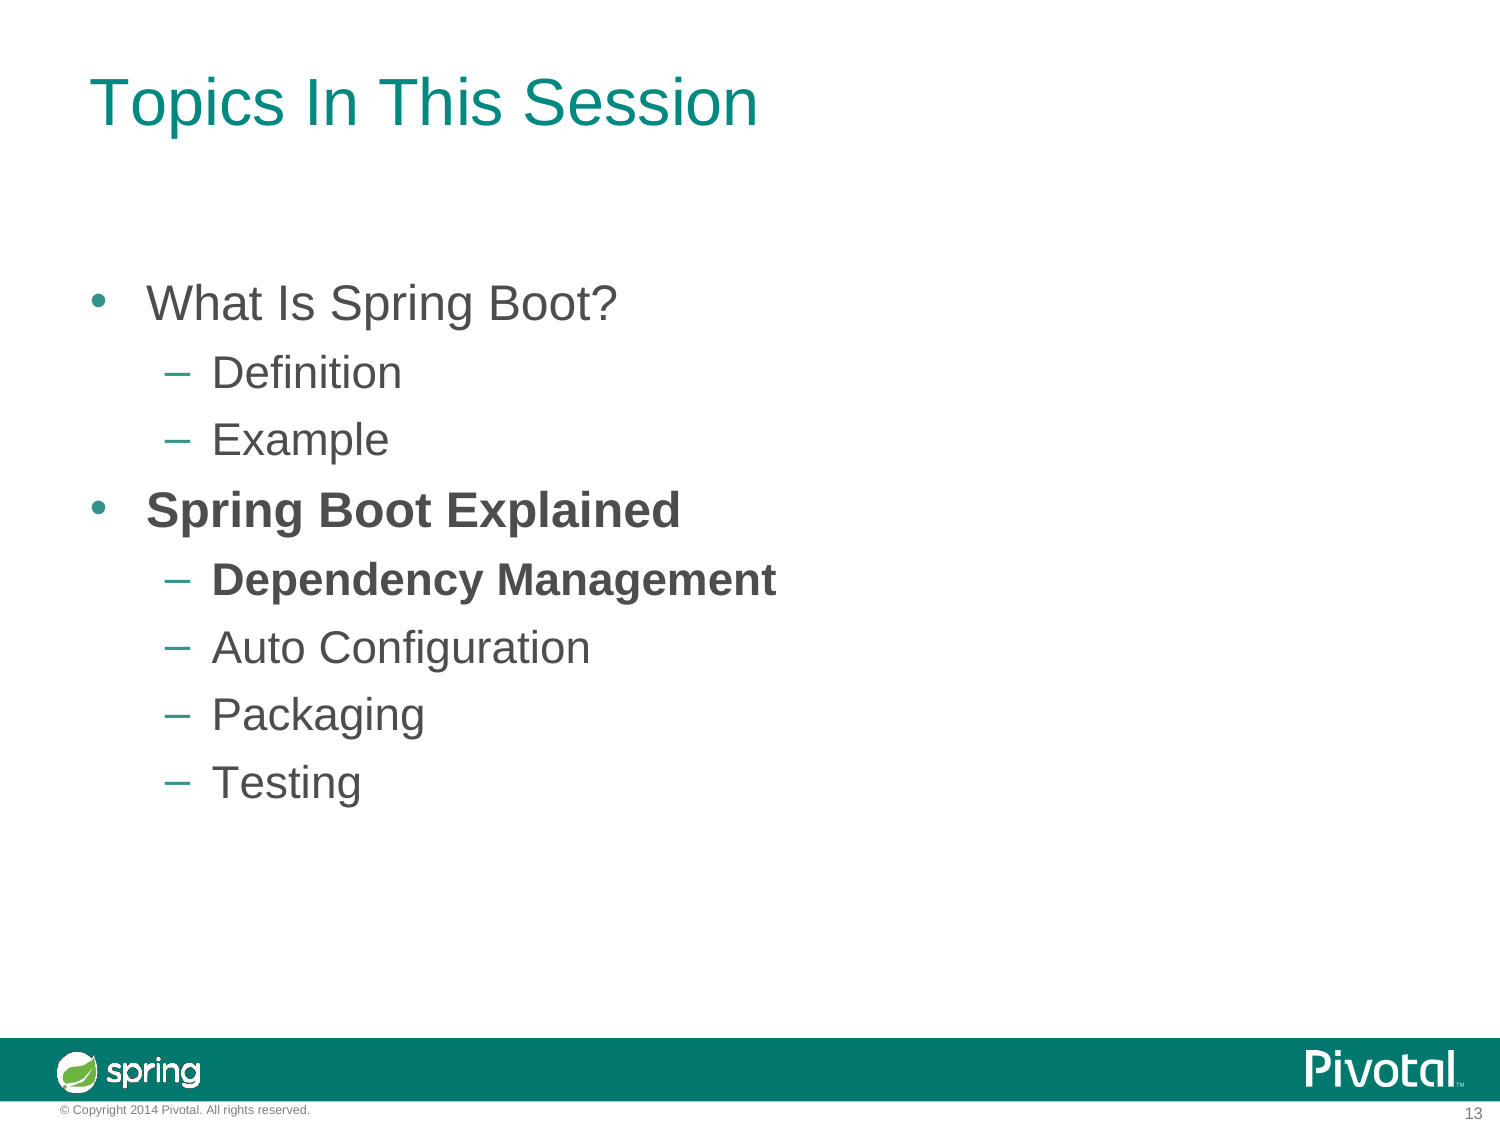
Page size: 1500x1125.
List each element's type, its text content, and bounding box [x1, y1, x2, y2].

title [75, 45, 1426, 233]
picture [32, 1041, 210, 1103]
list What Is Spring Boot? Definition Example Spring Boot Explained Dependency Management Auto Configuration Packaging Testing [75, 262, 1426, 931]
picture [1306, 1050, 1464, 1087]
